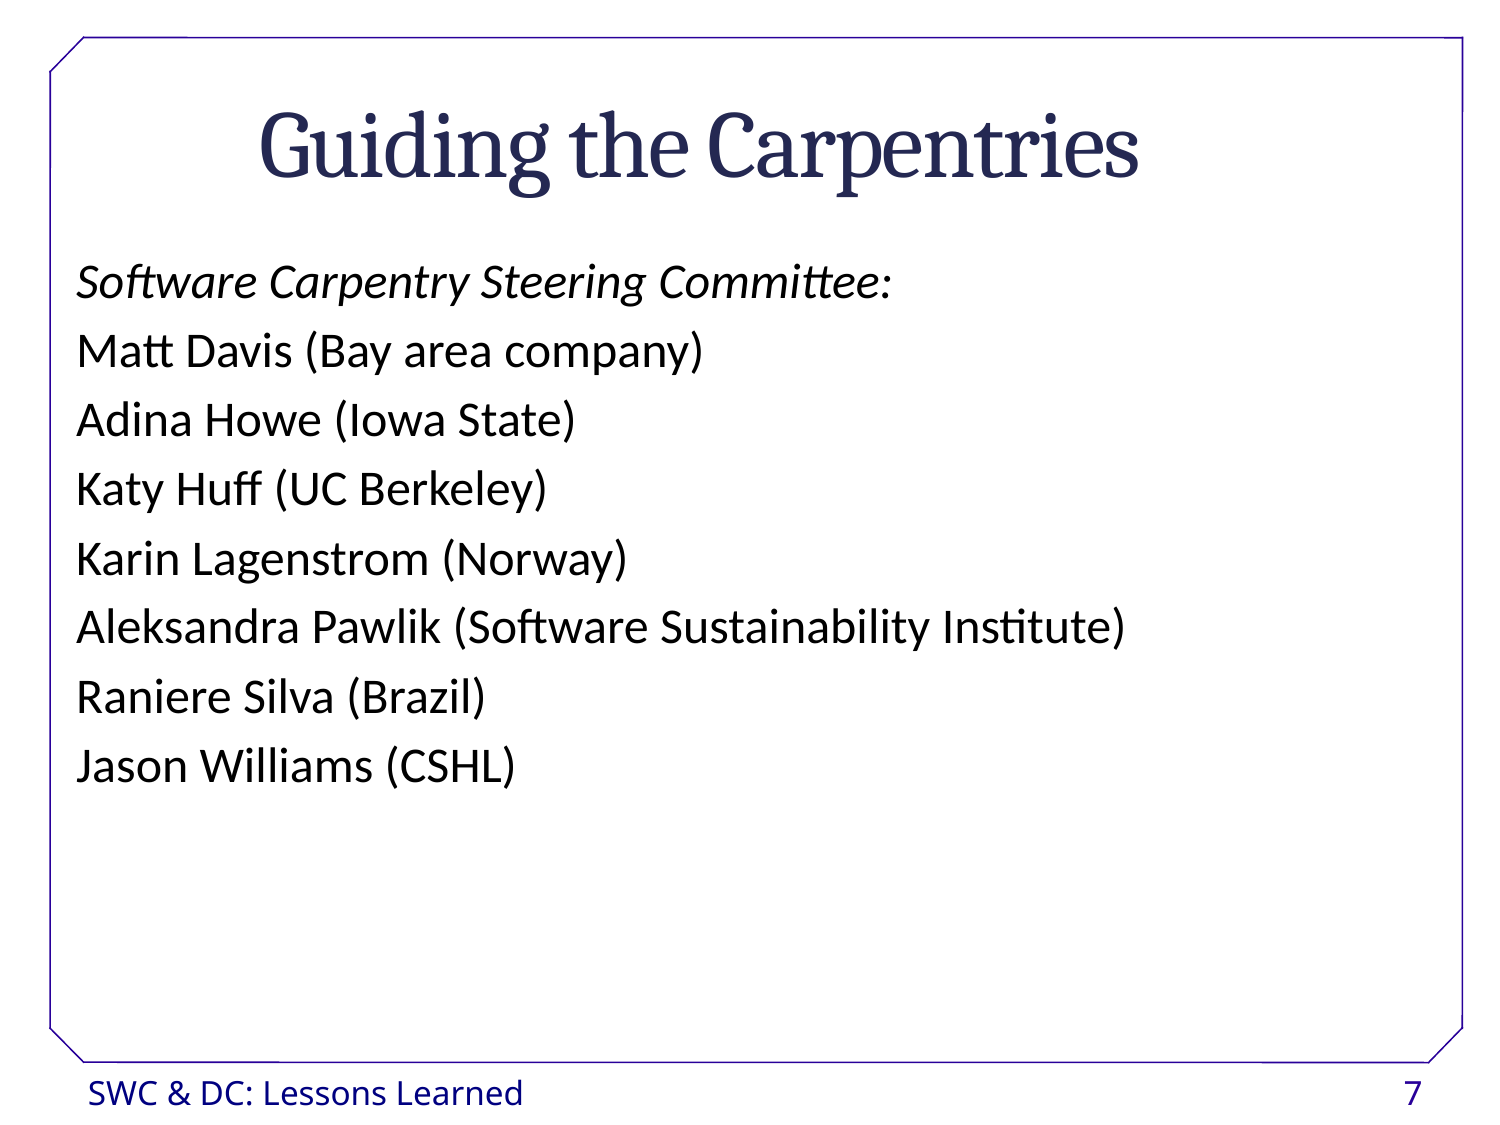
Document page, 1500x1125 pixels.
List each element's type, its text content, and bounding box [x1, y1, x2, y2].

list Software Carpentry Steering Committee: Matt Davis (Bay area company) Adina Howe (Iowa State) Katy Huff (UC Berkeley) Karin Lagenstrom (Norway) Aleksandra Pawlik (Software Sustainability Institute) Raniere Silva (Brazil) Jason Williams (CSHL) [42, 240, 1345, 1090]
title Guiding the Carpentries [75, 45, 1325, 233]
